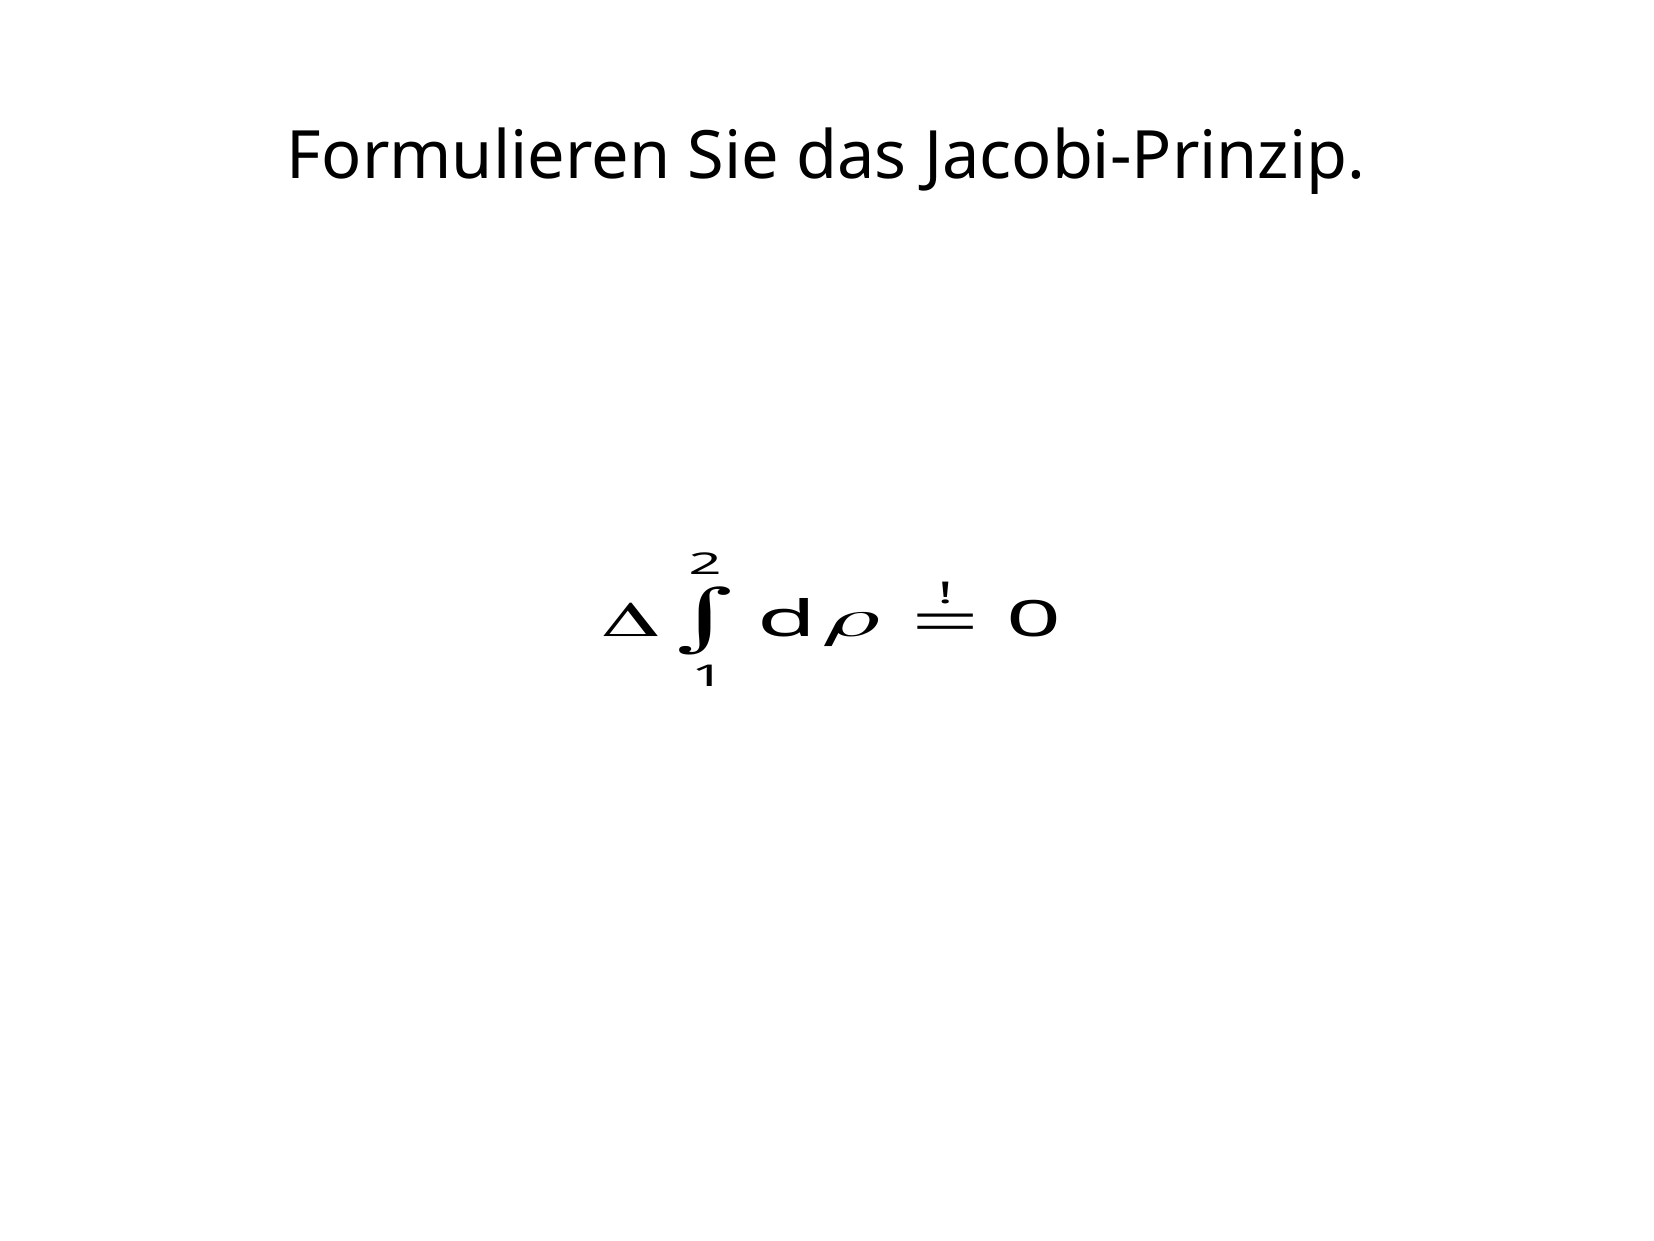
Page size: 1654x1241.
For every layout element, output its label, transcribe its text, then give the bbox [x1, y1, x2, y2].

chart [586, 546, 1067, 695]
title Formulieren Sie das Jacobi-Prinzip. [82, 49, 1571, 257]
